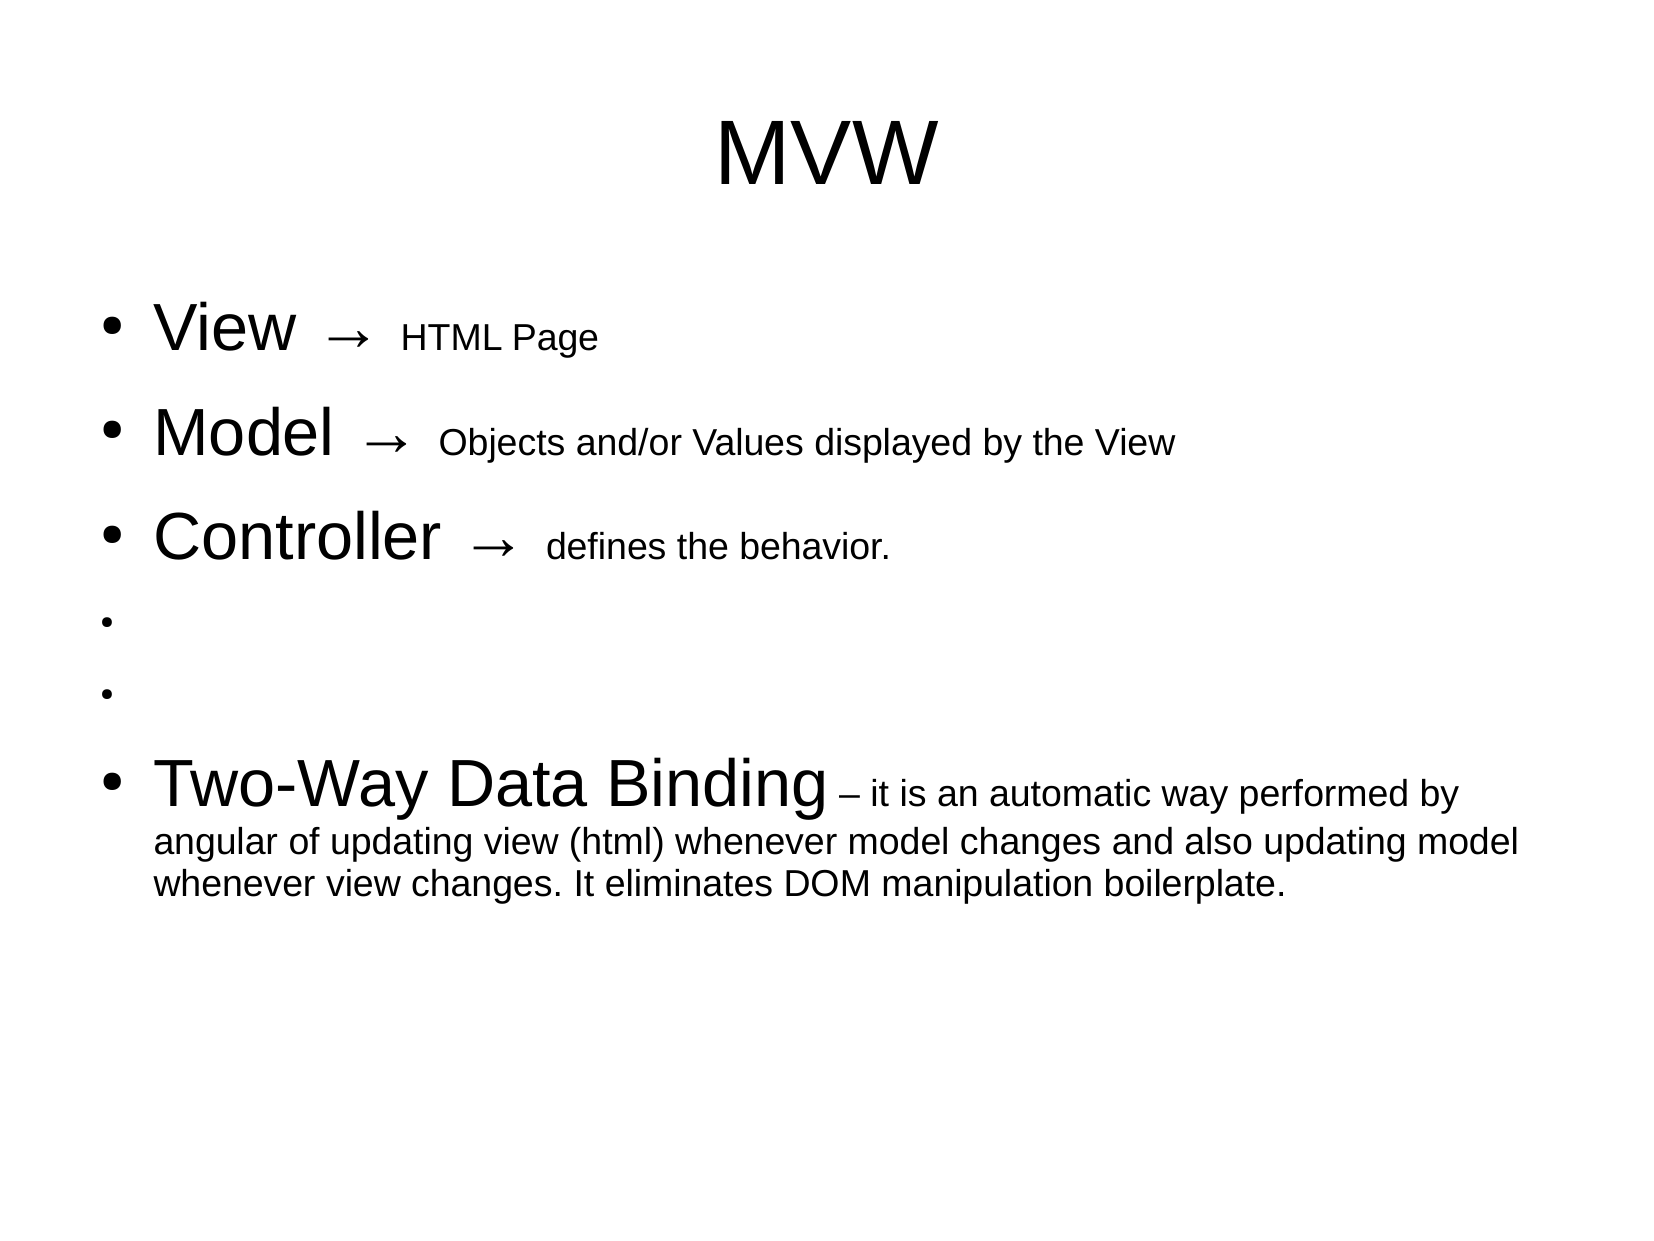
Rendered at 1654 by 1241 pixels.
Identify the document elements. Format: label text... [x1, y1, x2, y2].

title MVW [82, 56, 1571, 250]
list View → HTML Page Model → Objects and/or Values displayed by the View Controller → defines the behavior. Two-Way Data Binding – it is an automatic way performed by angular of updating view (html) whenever model changes and also updating model whenever view changes. It eliminates DOM manipulation boilerplate. [82, 290, 1571, 1094]
